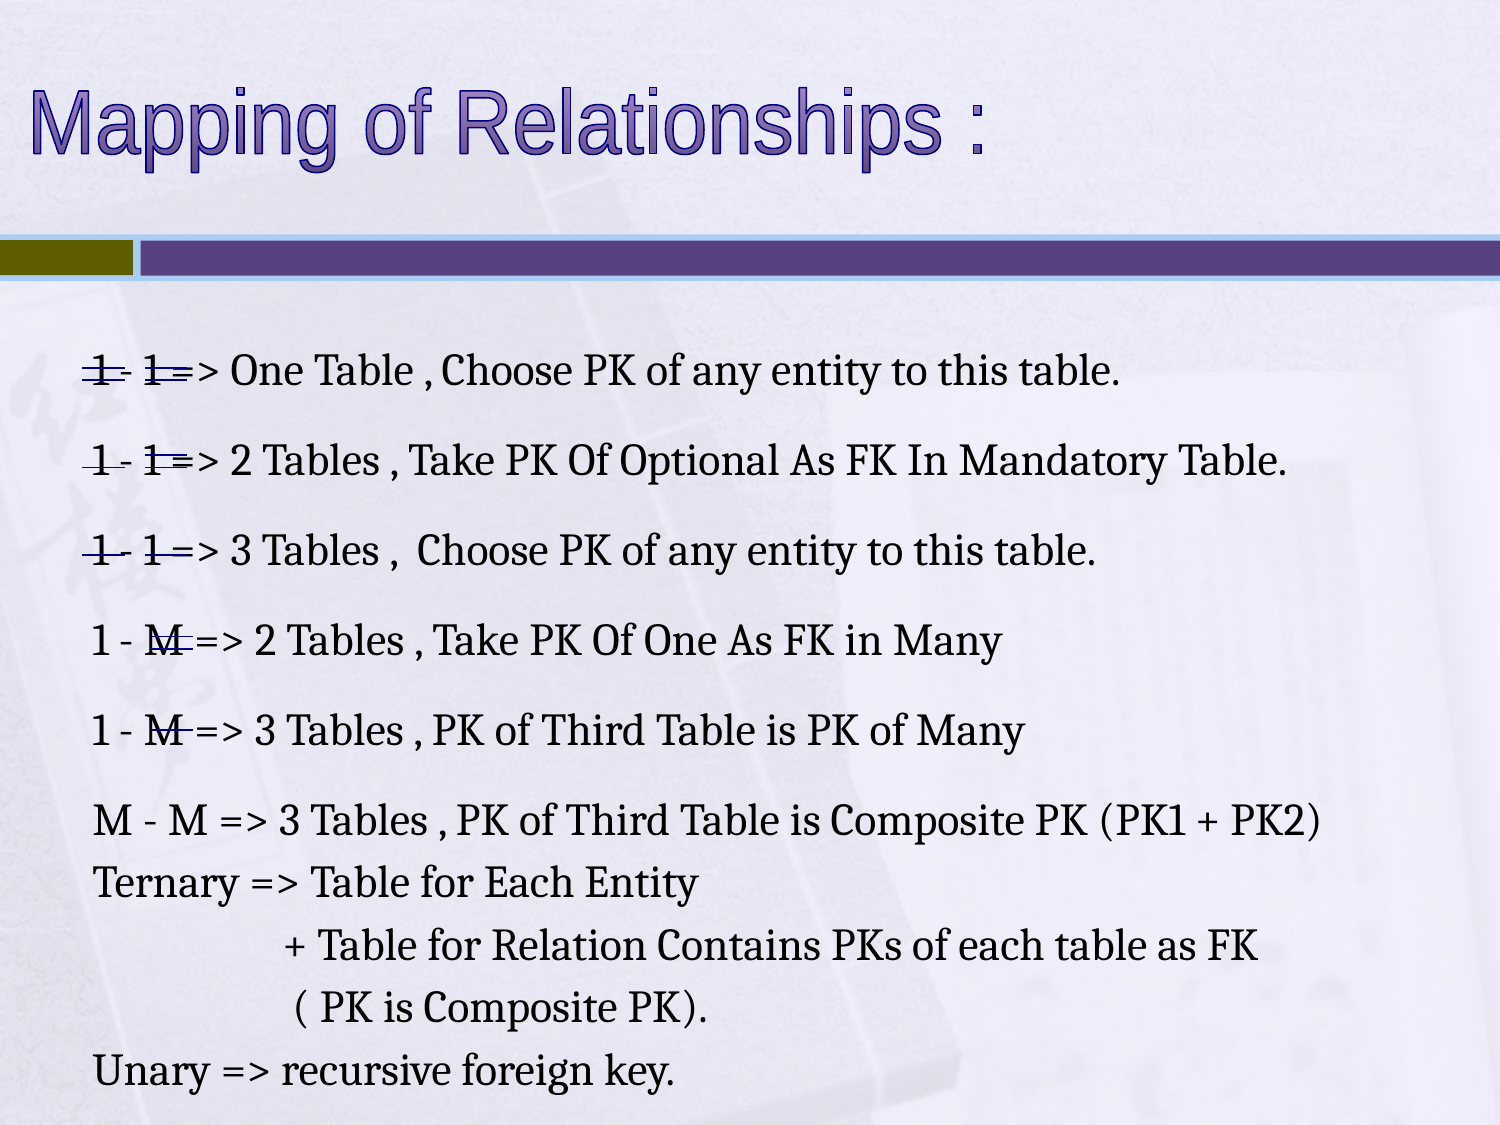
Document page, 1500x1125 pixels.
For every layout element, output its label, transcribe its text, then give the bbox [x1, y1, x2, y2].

picture [0, 0, 1500, 234]
text_box Mapping of Relationships : [799, 87, 834, 154]
text_box Mapping of Relationships : [665, 104, 704, 155]
text_box Mapping of Relationships : [563, 87, 571, 154]
text_box Mapping of Relationships : [712, 104, 748, 154]
picture [0, 282, 1500, 1125]
text_box Mapping of Relationships : [191, 104, 228, 173]
text_box Mapping of Relationships : [862, 104, 899, 173]
text_box Mapping of Relationships : [409, 87, 431, 154]
text_box Mapping of Relationships : [254, 104, 290, 154]
text_box Mapping of Relationships : [755, 104, 791, 155]
text_box Mapping of Relationships : [98, 104, 141, 155]
text_box Mapping of Relationships : [145, 104, 183, 173]
text_box Mapping of Relationships : [460, 90, 509, 154]
list 1 - 1 => One Table , Choose PK of any entity to this table. 1 - 1 => 2 Tables , Take PK Of Optional As FK In Mandatory Table. 1 - 1 => 3 Tables , Choose PK of any entity to this table. 1 - M => 2 Tables , Take PK Of One As FK in Many 1 - M => 3 Tables , PK of Third Table is PK of Many M - M => 3 Tables , PK of Third Table is Composite PK (PK1 + PK2) Ternary => Table for Each Entity + Table for Relation Contains PKs of each table as FK ( PK is Composite PK). Unary => recursive foreign key. [66, 304, 1430, 1114]
text_box Mapping of Relationships : [366, 104, 405, 155]
text_box Mapping of Relationships : [579, 104, 622, 155]
text_box Mapping of Relationships : [515, 104, 555, 155]
text_box Mapping of Relationships : [622, 94, 644, 155]
text_box Mapping of Relationships : [33, 91, 89, 154]
text_box Mapping of Relationships : [904, 104, 941, 155]
text_box Mapping of Relationships : [298, 104, 335, 173]
